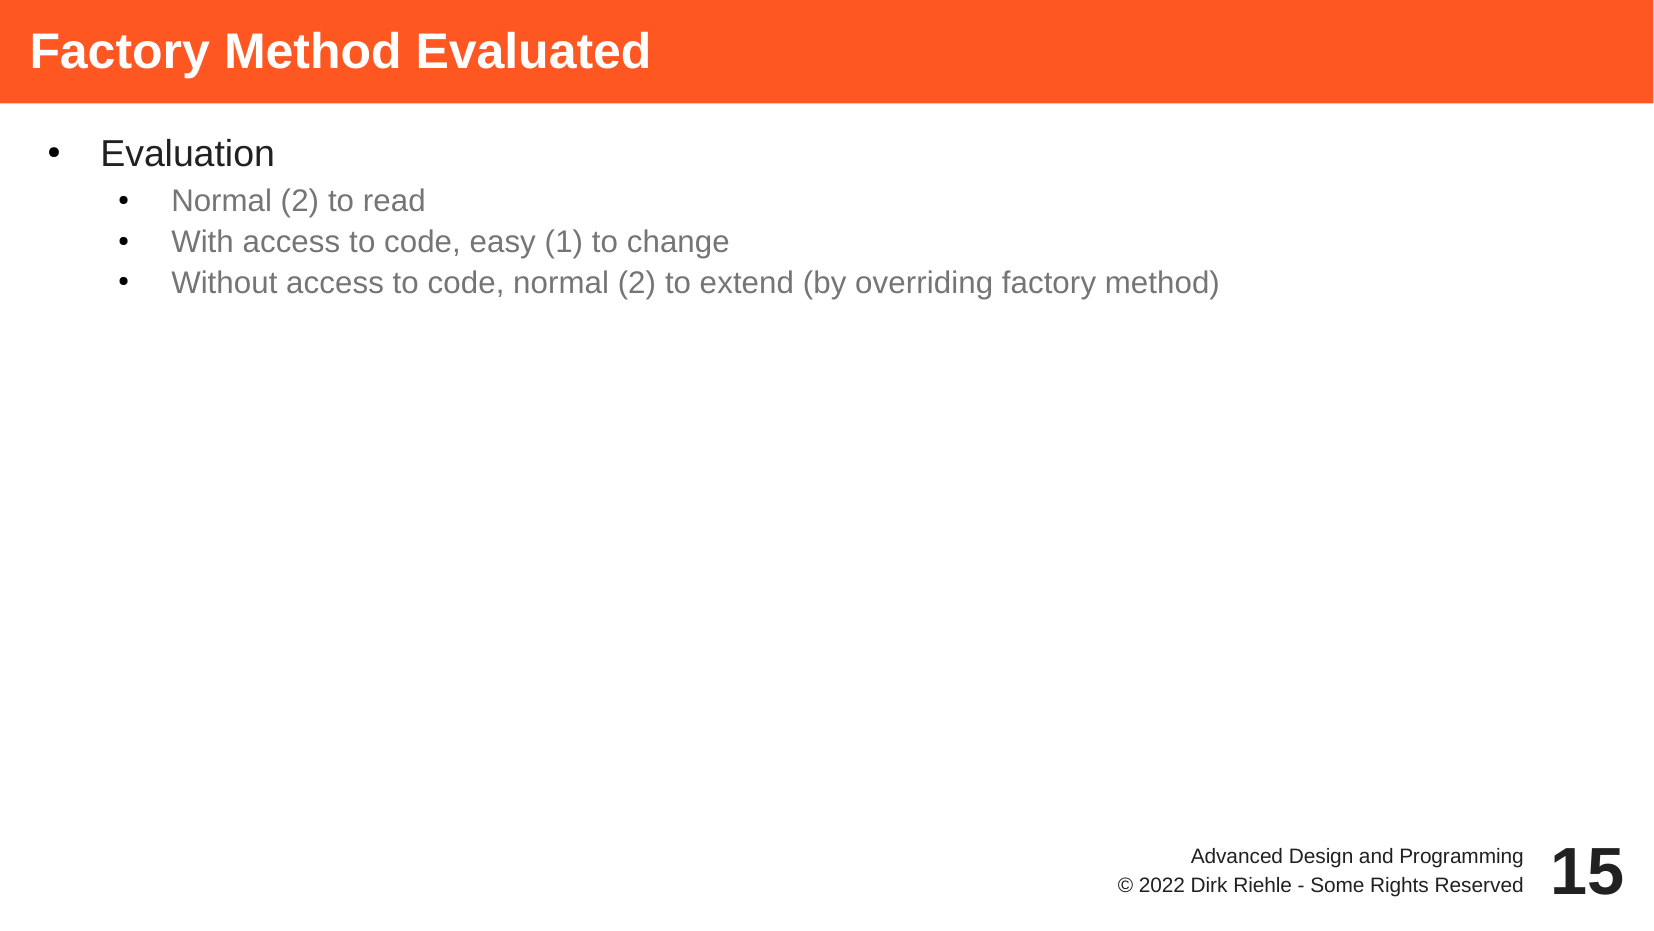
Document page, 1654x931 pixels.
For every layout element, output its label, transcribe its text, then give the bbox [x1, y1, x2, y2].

title Factory Method Evaluated [0, 0, 1654, 104]
list Evaluation Normal (2) to read With access to code, easy (1) to change Without access to code, normal (2) to extend (by overriding factory method) [29, 132, 1625, 813]
